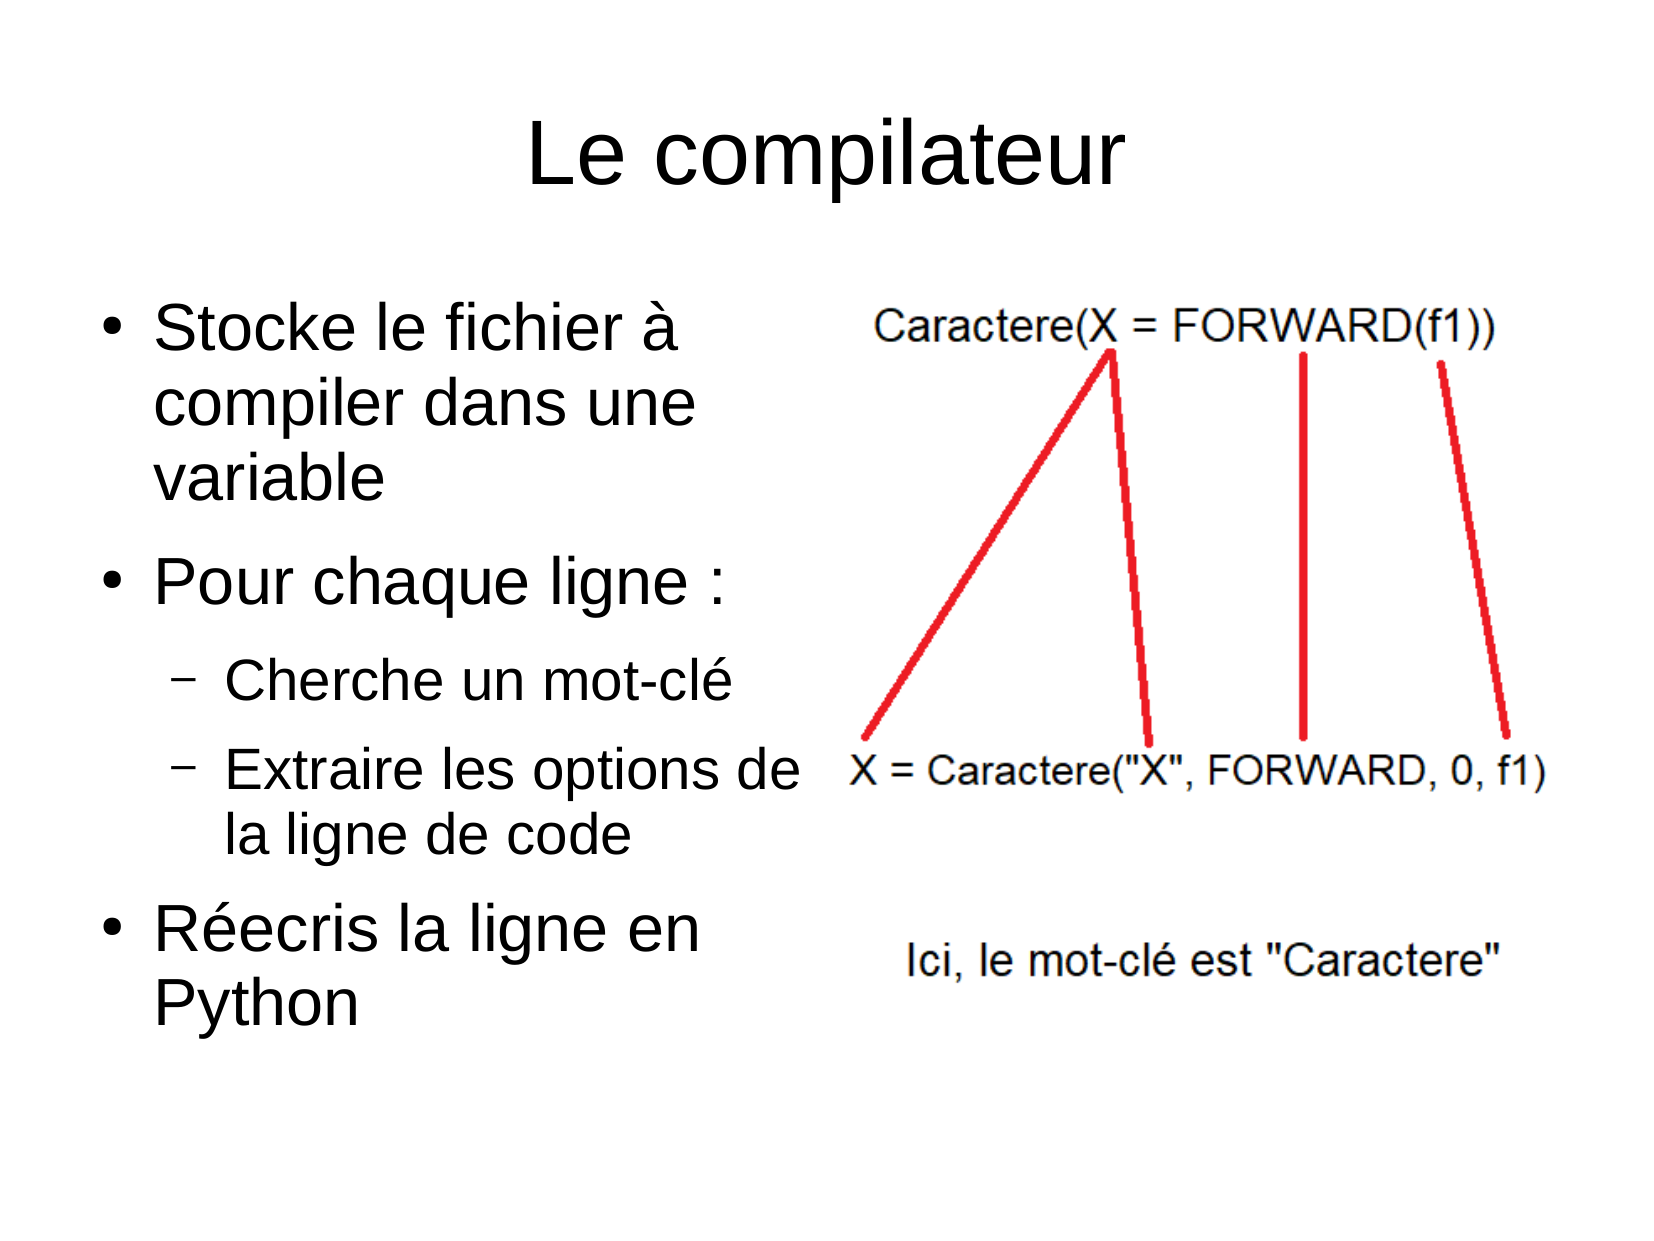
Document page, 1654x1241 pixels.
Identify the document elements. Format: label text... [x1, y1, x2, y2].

list Stocke le fichier à compiler dans une variable Pour chaque ligne : Cherche un mot-clé Extraire les options de la ligne de code Réecris la ligne en Python [82, 290, 809, 1109]
title Le compilateur [82, 49, 1571, 257]
picture [848, 290, 1568, 1109]
